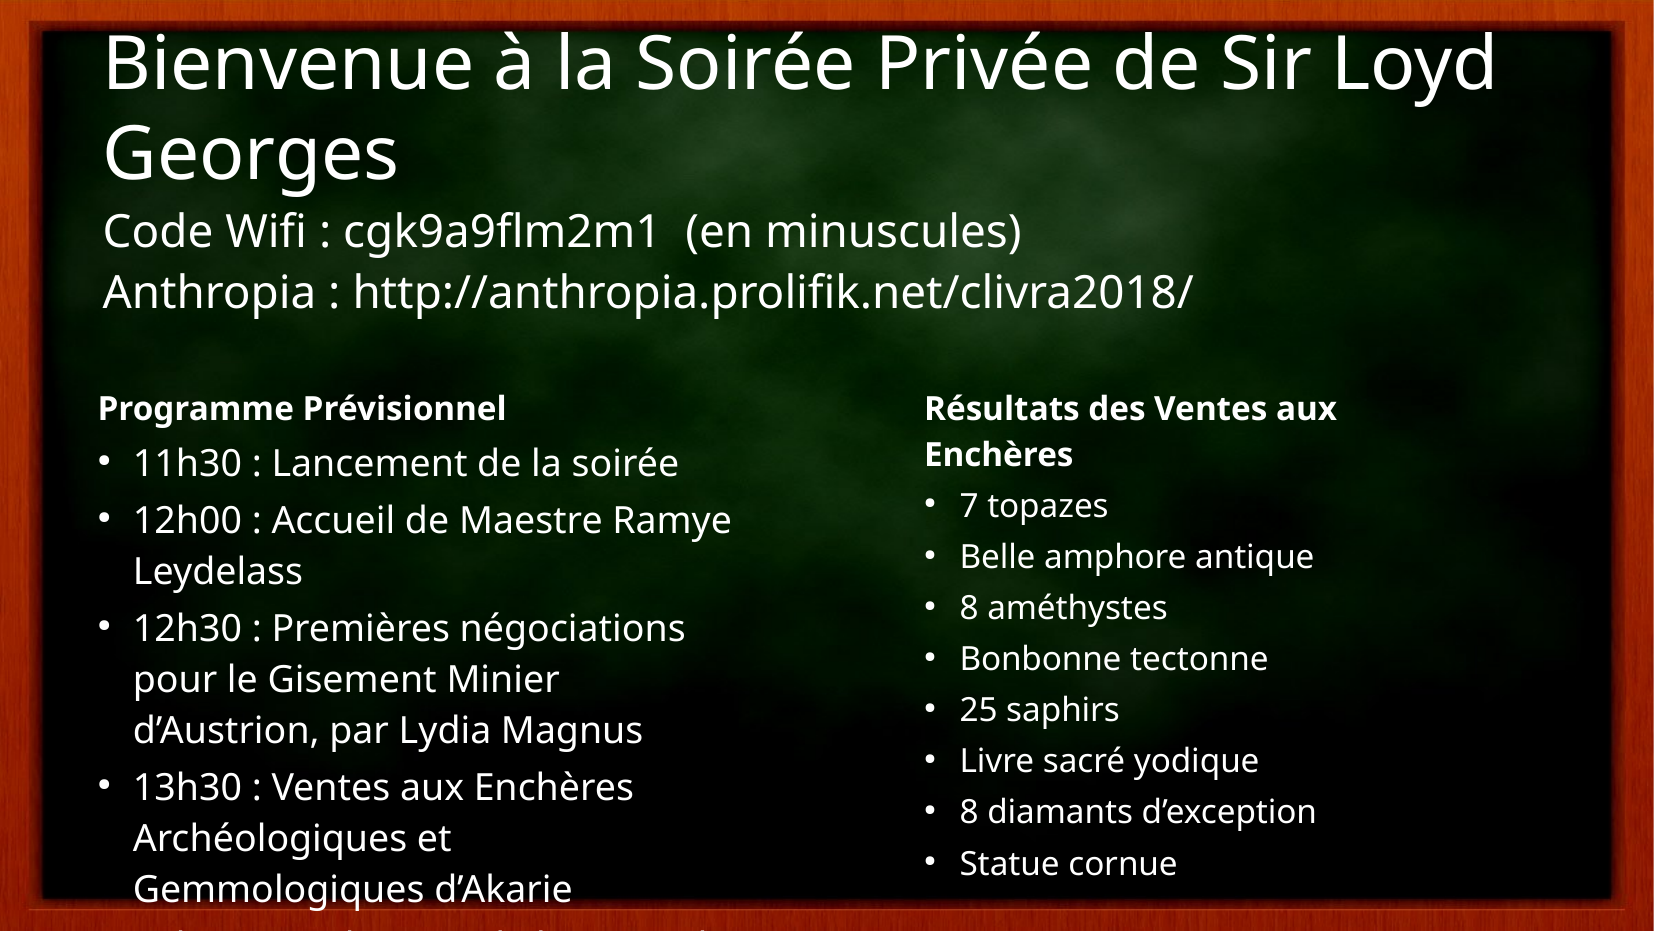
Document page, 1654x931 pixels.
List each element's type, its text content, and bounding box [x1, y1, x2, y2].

title Bienvenue à la Soirée Privée de Sir Loyd Georges [82, 56, 1571, 153]
picture [0, 0, 1654, 931]
text_box Résultats des Ventes aux Enchères 7 topazes Belle amphore antique 8 améthystes Bonbonne tectonne 25 saphirs Livre sacré yodique 8 diamants d’exception Statue cornue [909, 377, 1501, 779]
list Code Wifi : cgk9a9flm2m1 (en minuscules) Anthropia : http://anthropia.prolifik.net/clivra2018/ [82, 191, 1571, 331]
text_box Programme Prévisionnel 11h30 : Lancement de la soirée 12h00 : Accueil de Maestre Ramye Leydelass 12h30 : Premières négociations pour le Gisement Minier d’Austrion, par Lydia Magnus 13h30 : Ventes aux Enchères Archéologiques et Gemmologiques d’Akarie 15h00 : Finalisation de la vente du Gisement Minier 16h00 : Service des boissons chaudes [82, 377, 768, 792]
